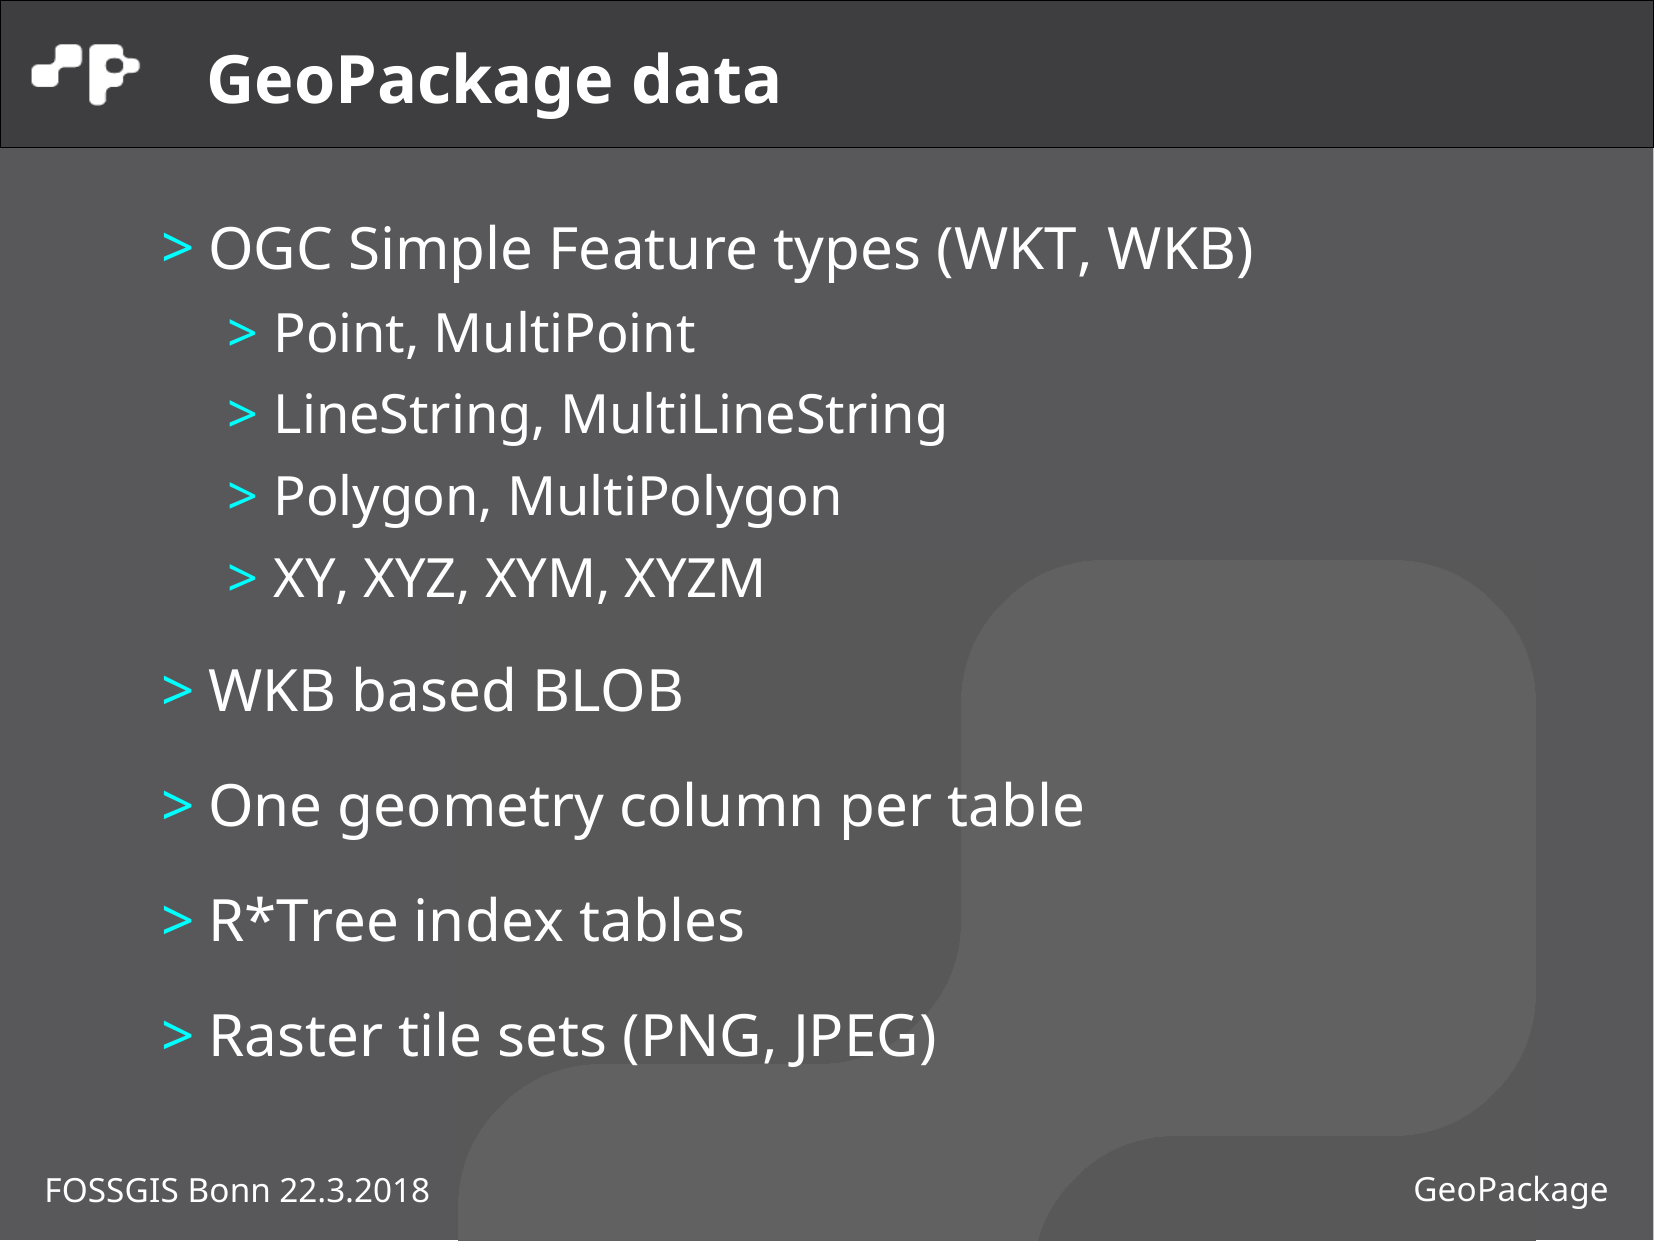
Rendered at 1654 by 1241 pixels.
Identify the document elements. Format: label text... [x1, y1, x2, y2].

list OGC Simple Feature types (WKT, WKB) Point, MultiPoint LineString, MultiLineString Polygon, MultiPolygon XY, XYZ, XYM, XYZM WKB based BLOB One geometry column per table R*Tree index tables Raster tile sets (PNG, JPEG) [161, 206, 1477, 982]
picture [458, 1028, 474, 1037]
title GeoPackage data [206, 34, 1388, 114]
picture [29, 42, 143, 106]
picture [458, 560, 1536, 1241]
